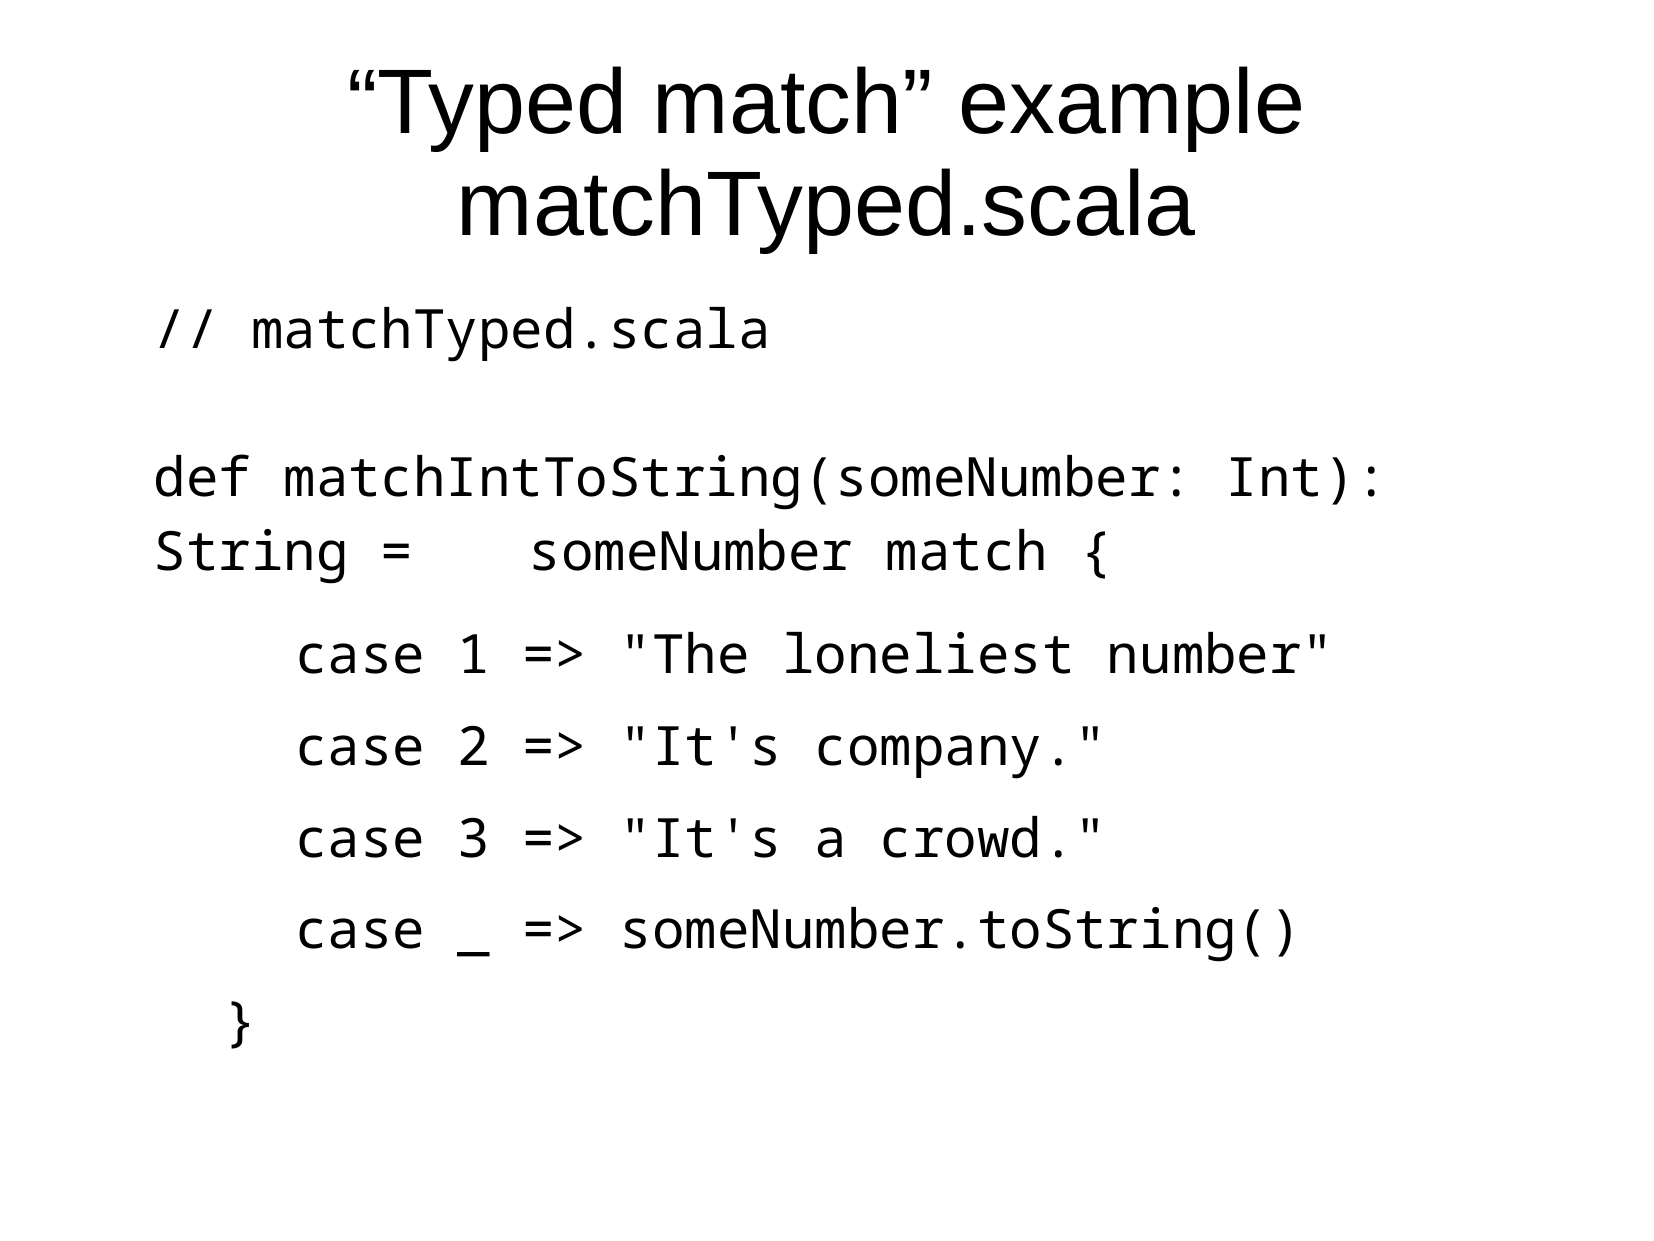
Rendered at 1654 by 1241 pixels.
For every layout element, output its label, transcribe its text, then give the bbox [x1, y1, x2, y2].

title “Typed match” example matchTyped.scala [82, 49, 1571, 257]
list // matchTyped.scala def matchIntToString(someNumber: Int): String = someNumber match { case 1 => "The loneliest number" case 2 => "It's company." case 3 => "It's a crowd." case _ => someNumber.toString() } [82, 290, 1571, 1010]
